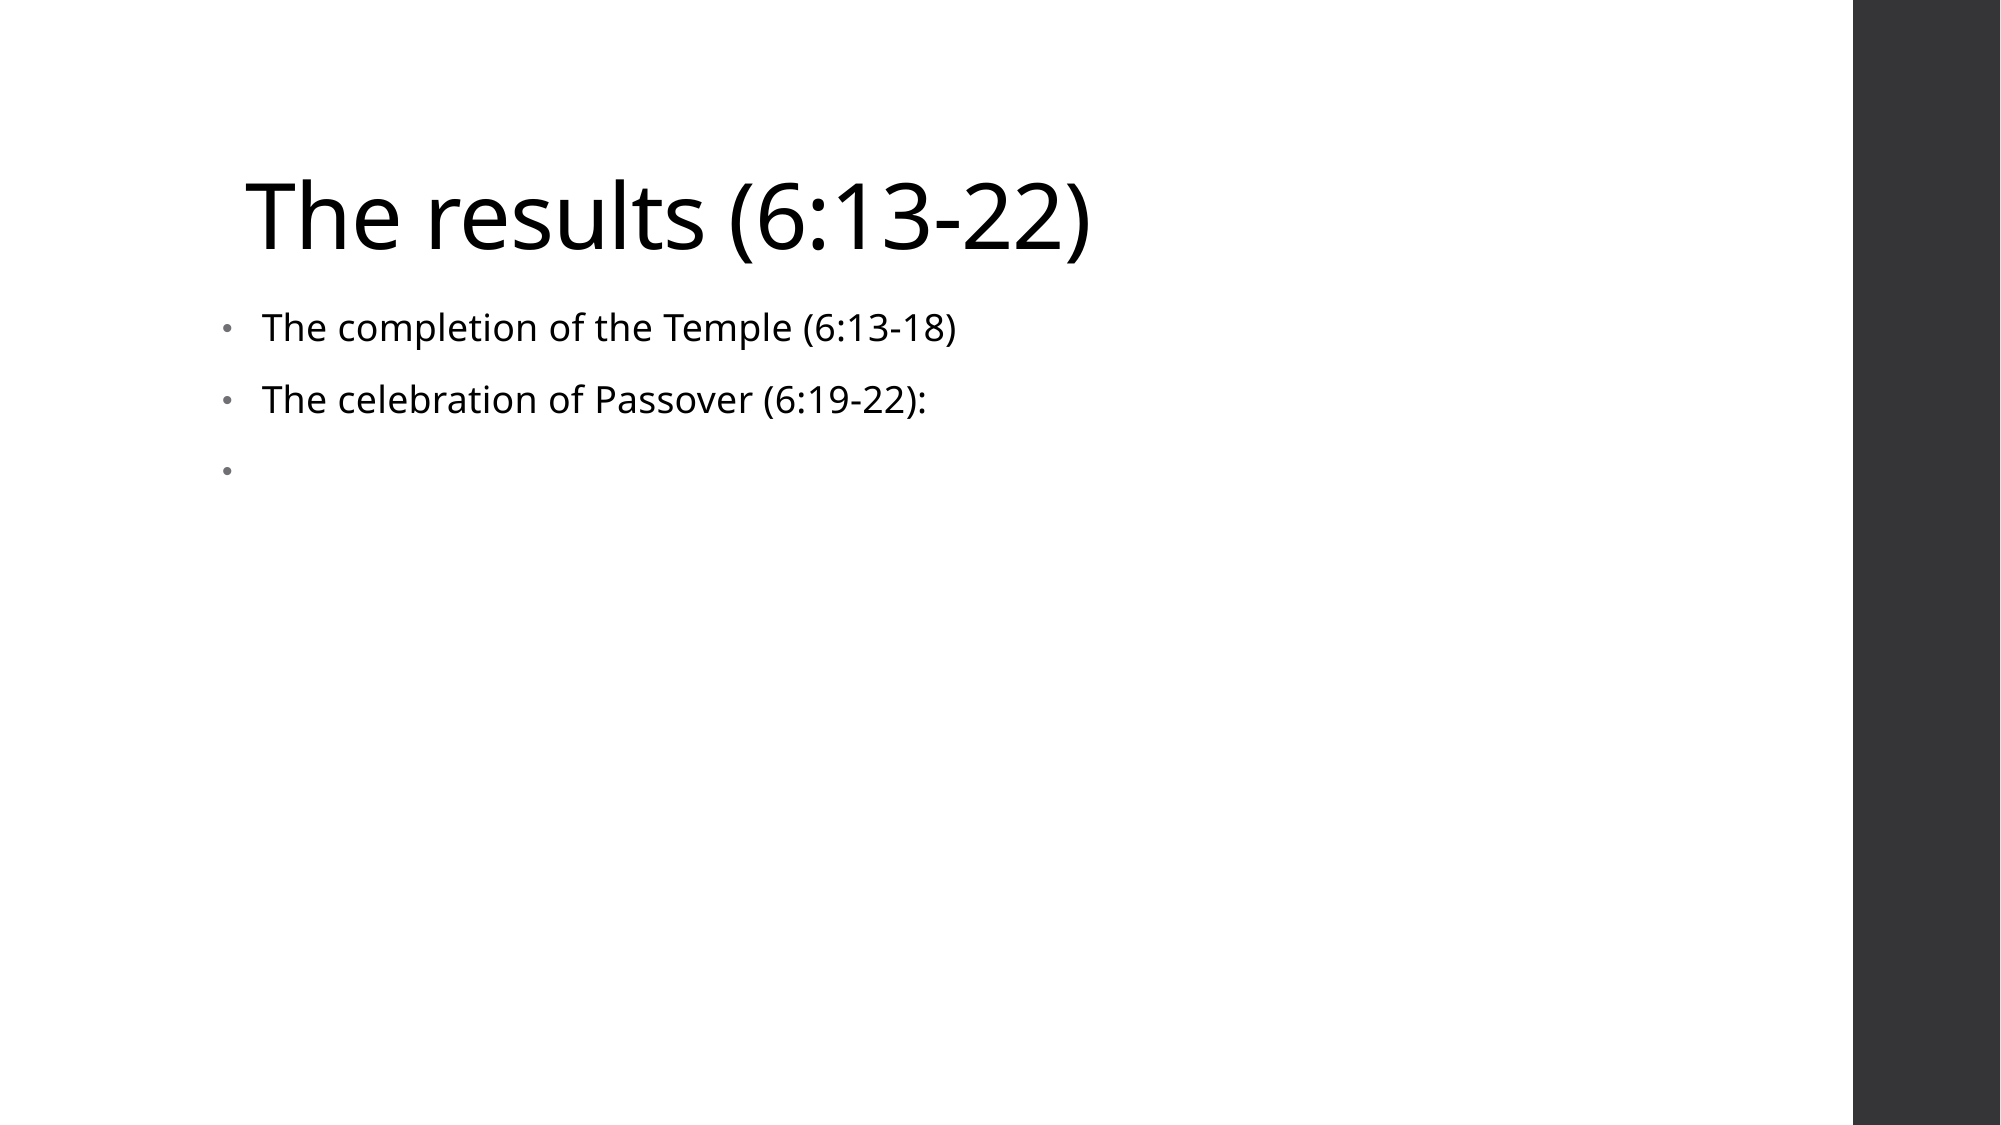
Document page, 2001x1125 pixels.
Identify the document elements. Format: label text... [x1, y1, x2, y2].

title The results (6:13-22) [206, 60, 1797, 278]
list The completion of the Temple (6:13-18) The celebration of Passover (6:19-22): [206, 299, 1617, 1014]
